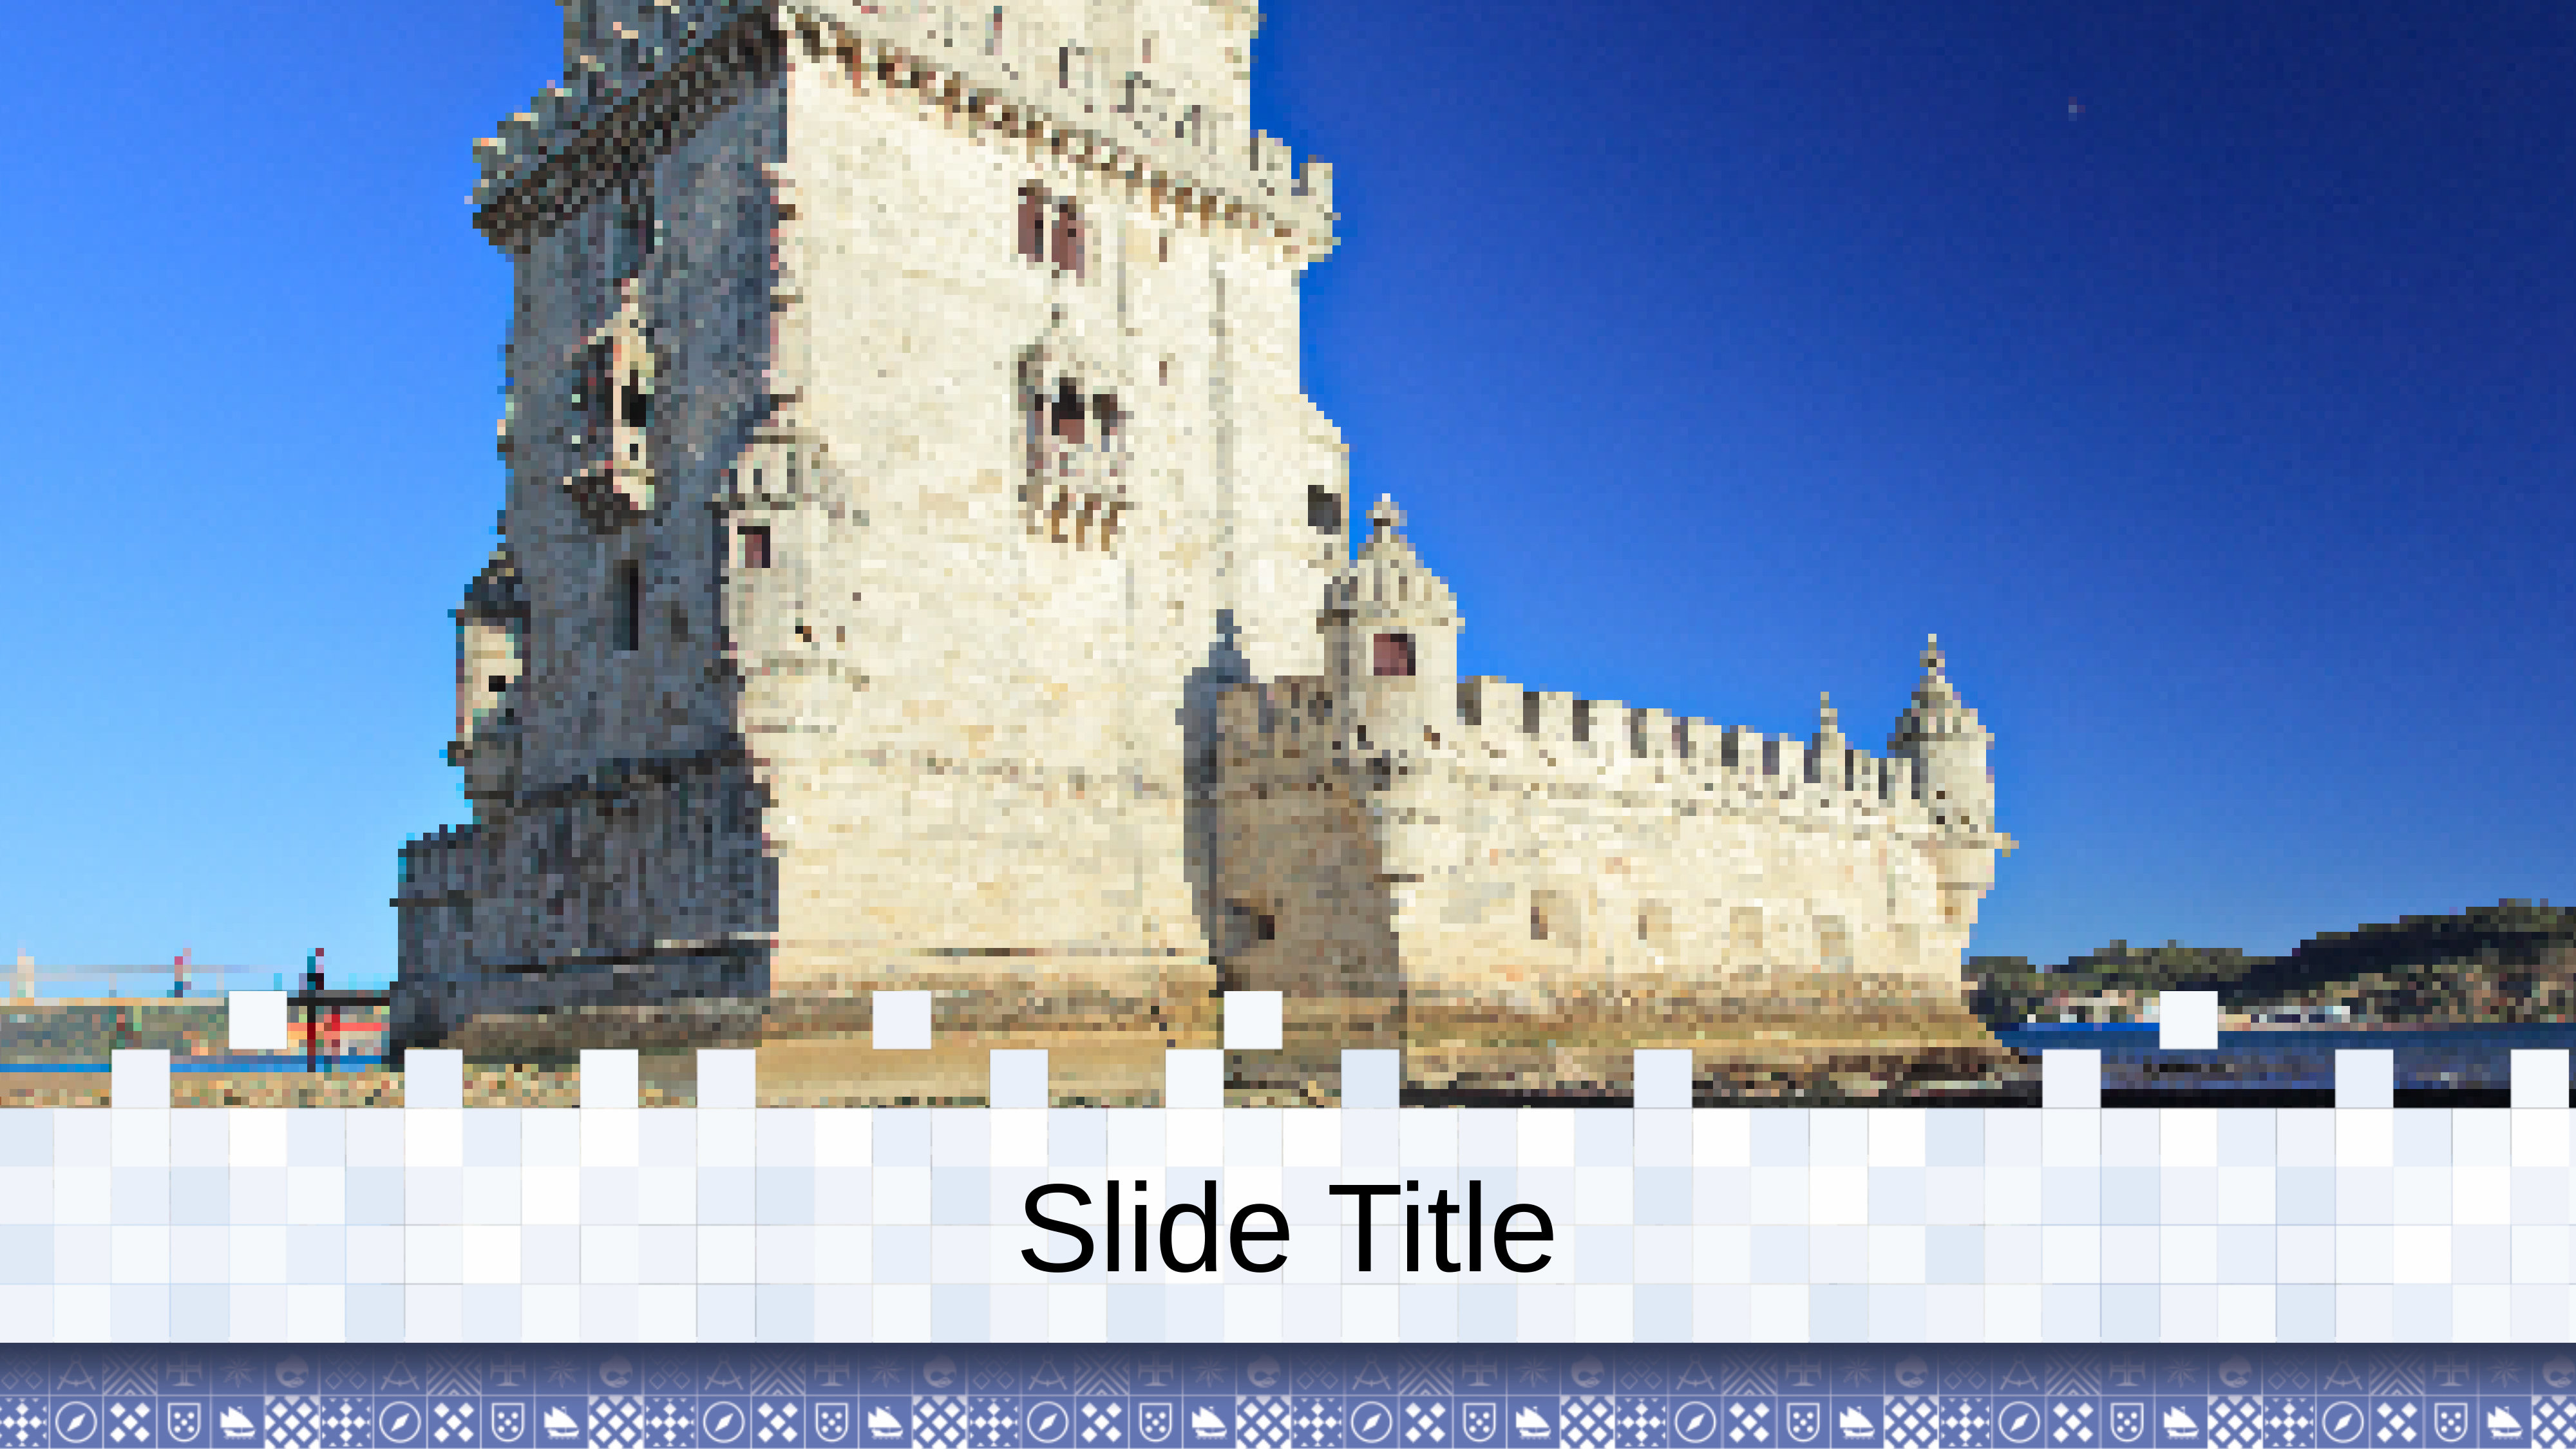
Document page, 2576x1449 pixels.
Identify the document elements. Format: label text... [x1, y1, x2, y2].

picture [0, 0, 2576, 1449]
text_box Slide Title [661, 1139, 1915, 1327]
